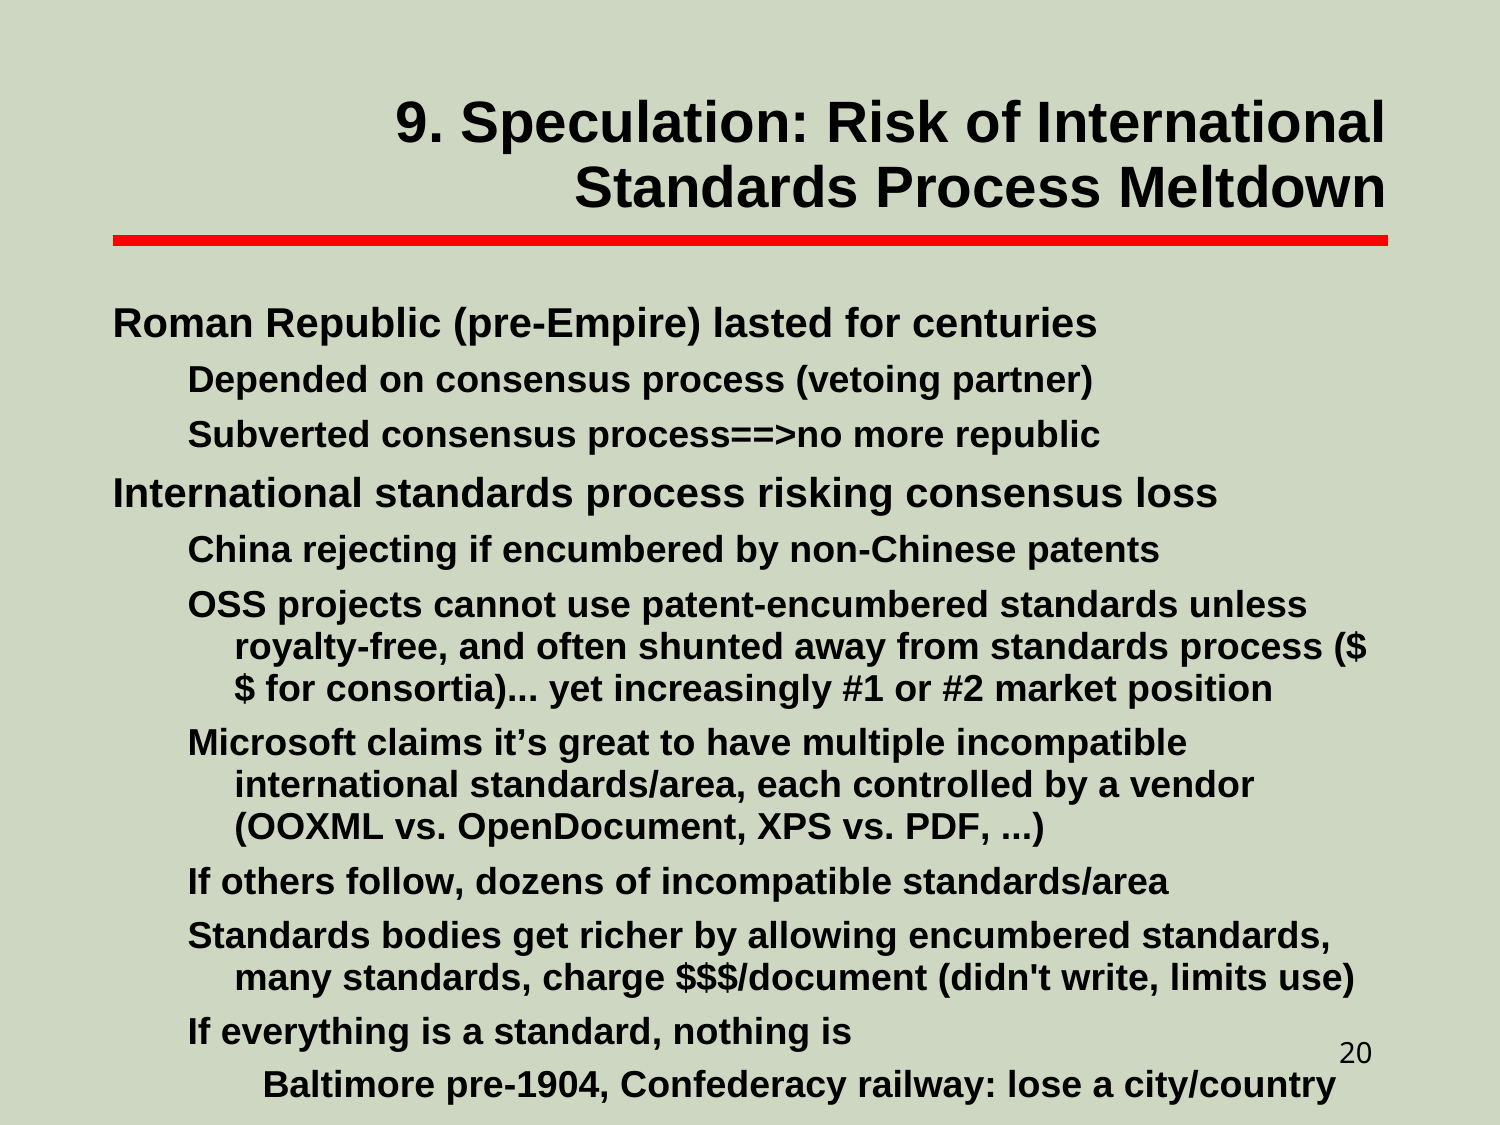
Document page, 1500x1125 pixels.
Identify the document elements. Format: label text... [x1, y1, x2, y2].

list Roman Republic (pre-Empire) lasted for centuries Depended on consensus process (vetoing partner) Subverted consensus process==>no more republic International standards process risking consensus loss China rejecting if encumbered by non-Chinese patents OSS projects cannot use patent-encumbered standards unless royalty-free, and often shunted away from standards process ($$ for consortia)... yet increasingly #1 or #2 market position Microsoft claims it’s great to have multiple incompatible international standards/area, each controlled by a vendor (OOXML vs. OpenDocument, XPS vs. PDF, ...) If others follow, dozens of incompatible standards/area Standards bodies get richer by allowing encumbered standards, many standards, charge $$$/document (didn't write, limits use) If everything is a standard, nothing is Baltimore pre-1904, Confederacy railway: lose a city/country [112, 299, 1388, 1106]
title 9. Speculation: Risk of International Standards Process Meltdown [337, 89, 1388, 220]
